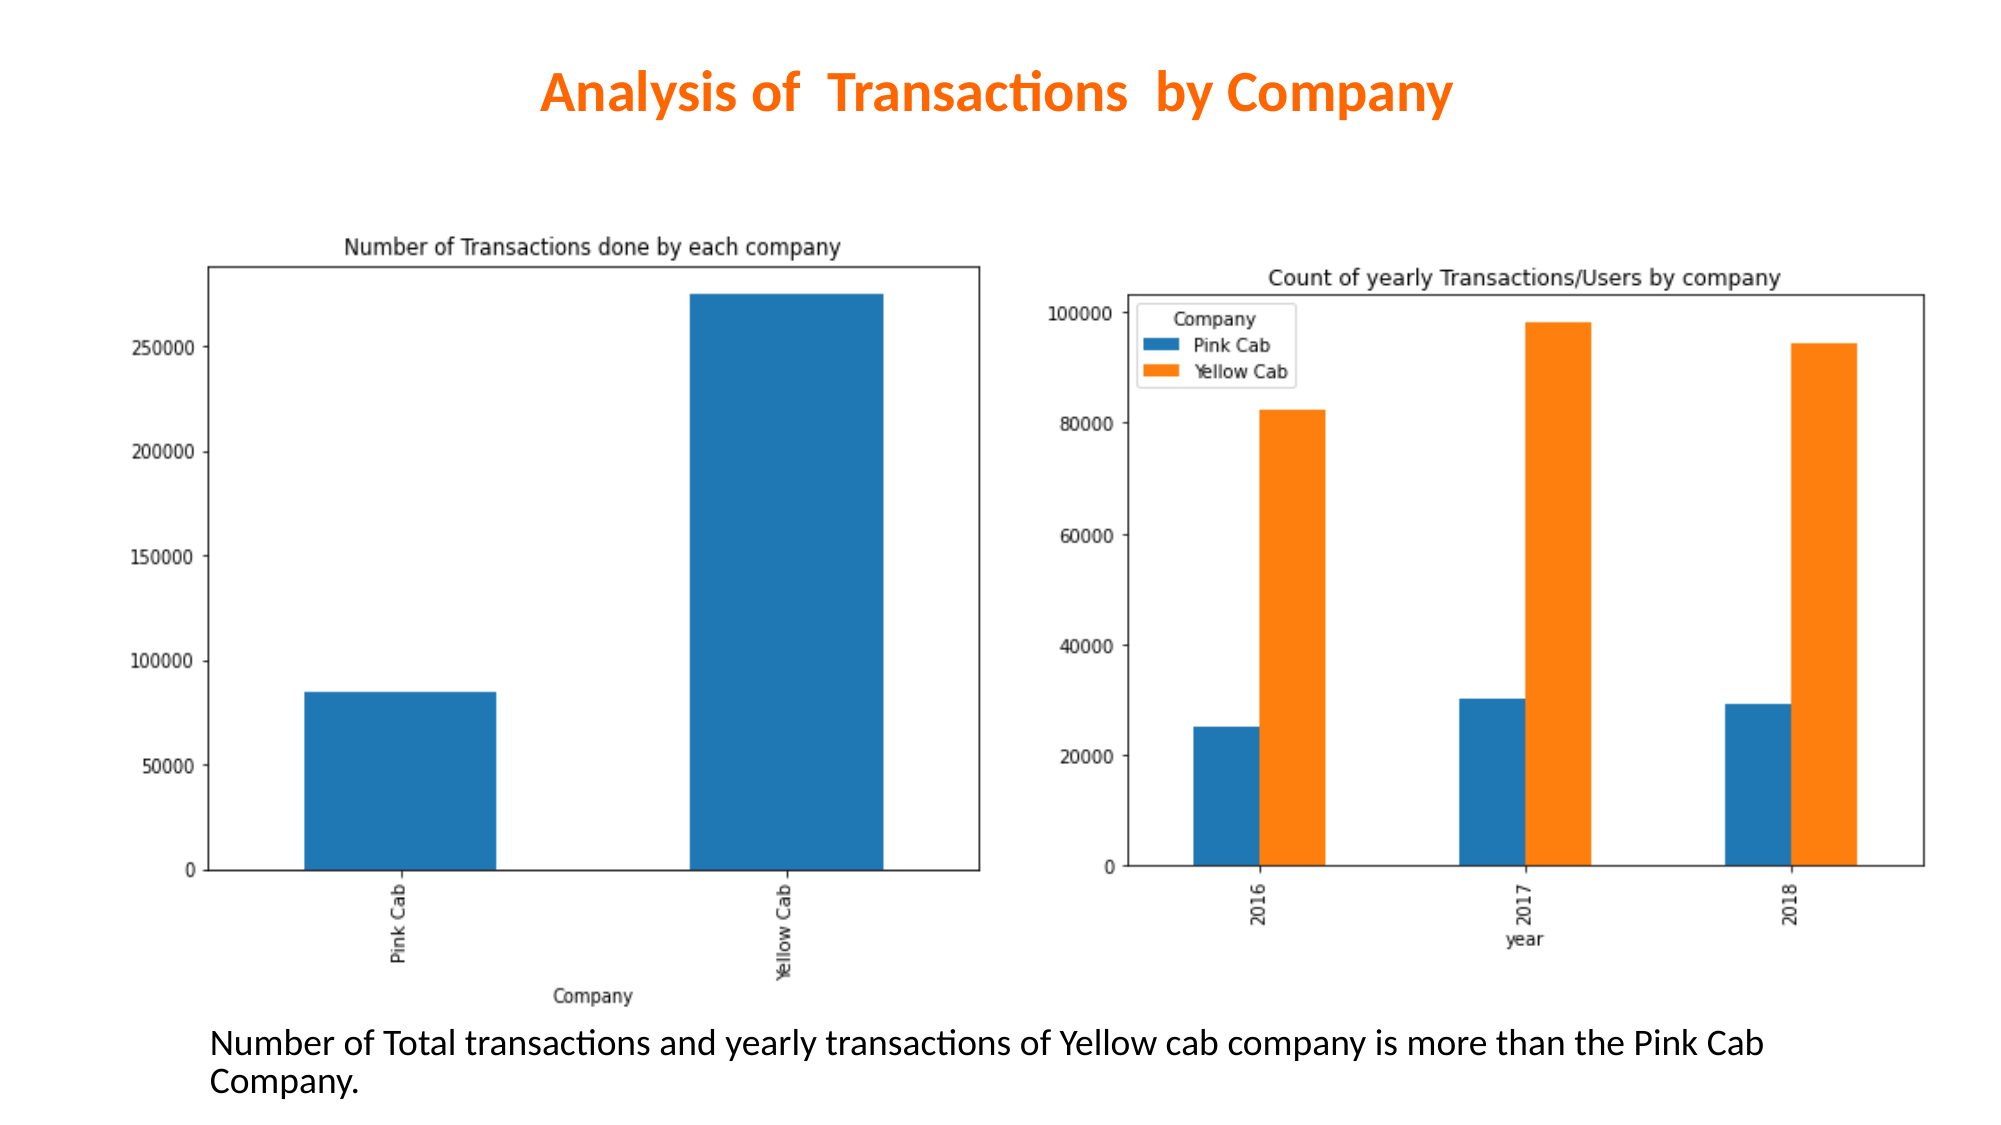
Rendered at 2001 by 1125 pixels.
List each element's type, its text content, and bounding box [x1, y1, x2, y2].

text_box Number of Total transactions and yearly transactions of Yellow cab company is more than the Pink Cab Company. [195, 1020, 1781, 1125]
picture [118, 224, 991, 1021]
text_box Analysis of Transactions by Company [525, 60, 1471, 165]
picture [1035, 256, 1936, 961]
